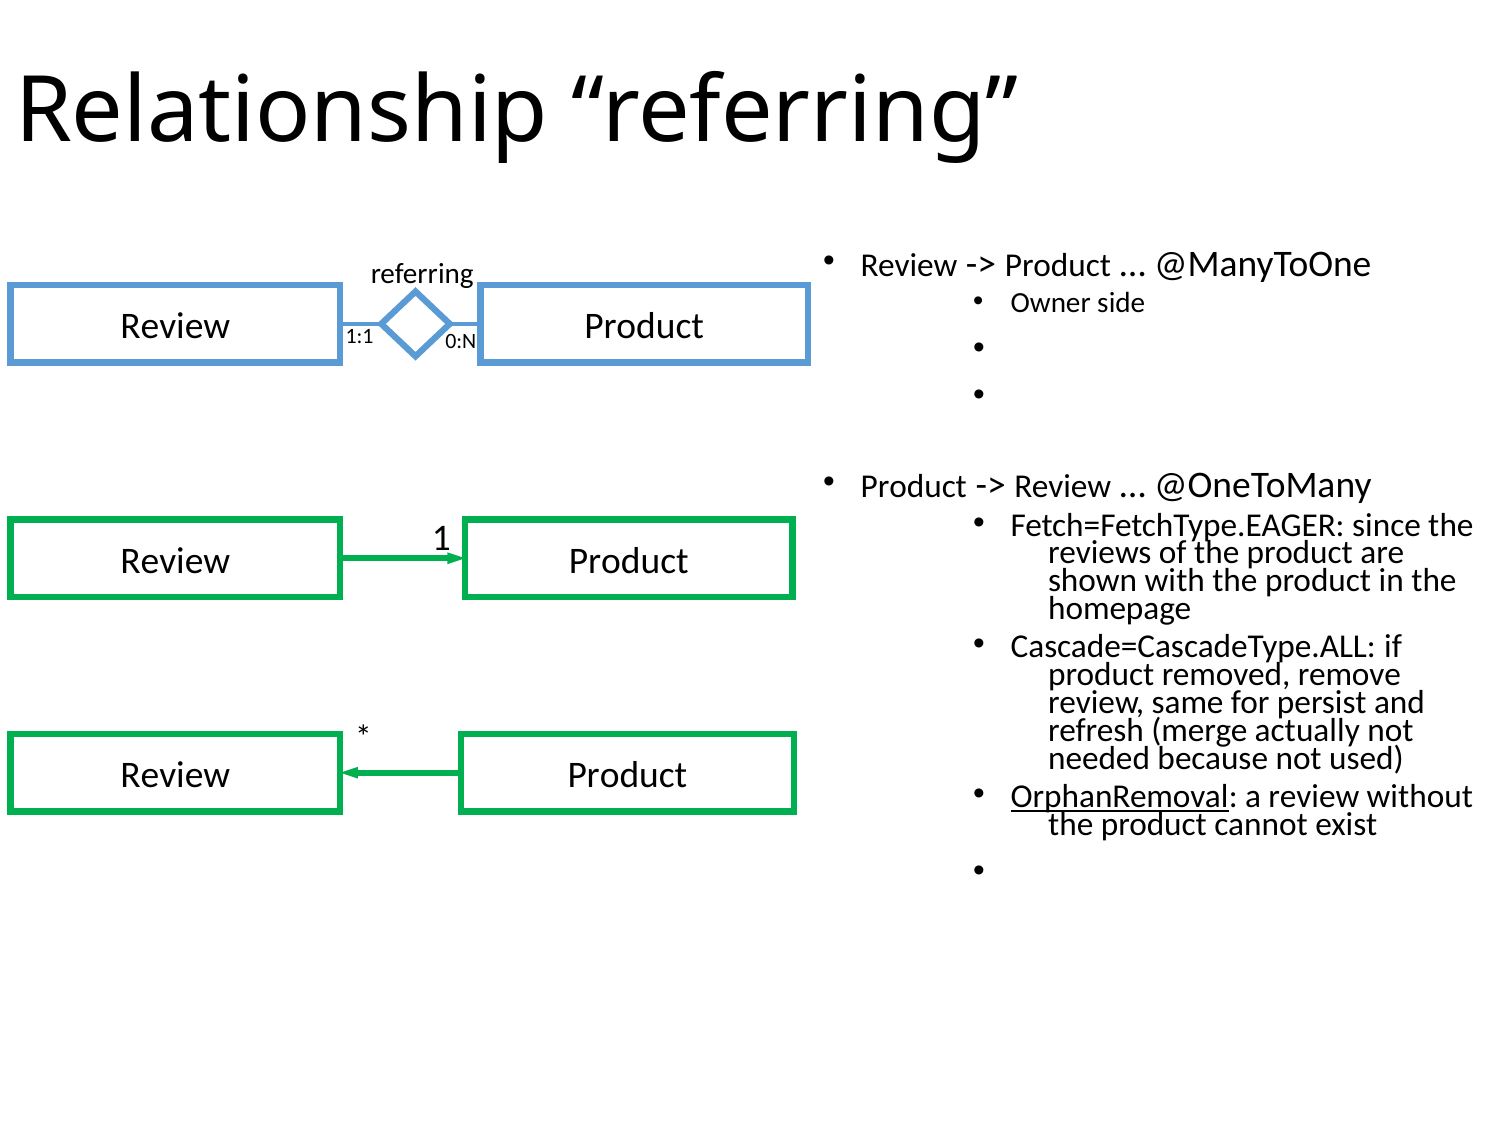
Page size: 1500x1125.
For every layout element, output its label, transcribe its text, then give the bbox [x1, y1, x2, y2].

text_box Product [465, 520, 793, 597]
text_box [391, 297, 445, 357]
text_box * [340, 707, 388, 764]
text_box Review [11, 285, 340, 363]
text_box Product [461, 734, 794, 811]
text_box 1:1 [330, 314, 391, 358]
text_box Review [11, 734, 340, 811]
text_box 1 [416, 505, 467, 566]
text_box 0:N [430, 319, 492, 361]
text_box Product [481, 285, 808, 363]
list Review -> Product … @ManyToOne Owner side Product -> Review … @OneToMany Fetch=FetchType.EAGER: since the reviews of the product are shown with the product in the homepage Cascade=CascadeType.ALL: if product removed, remove review, same for persist and refresh (merge actually not needed because not used) OrphanRemoval: a review without the product cannot exist [808, 244, 1500, 1125]
title Relationship “referring” [0, 2, 1294, 221]
text_box Review [11, 520, 340, 597]
text_box referring [355, 246, 491, 297]
